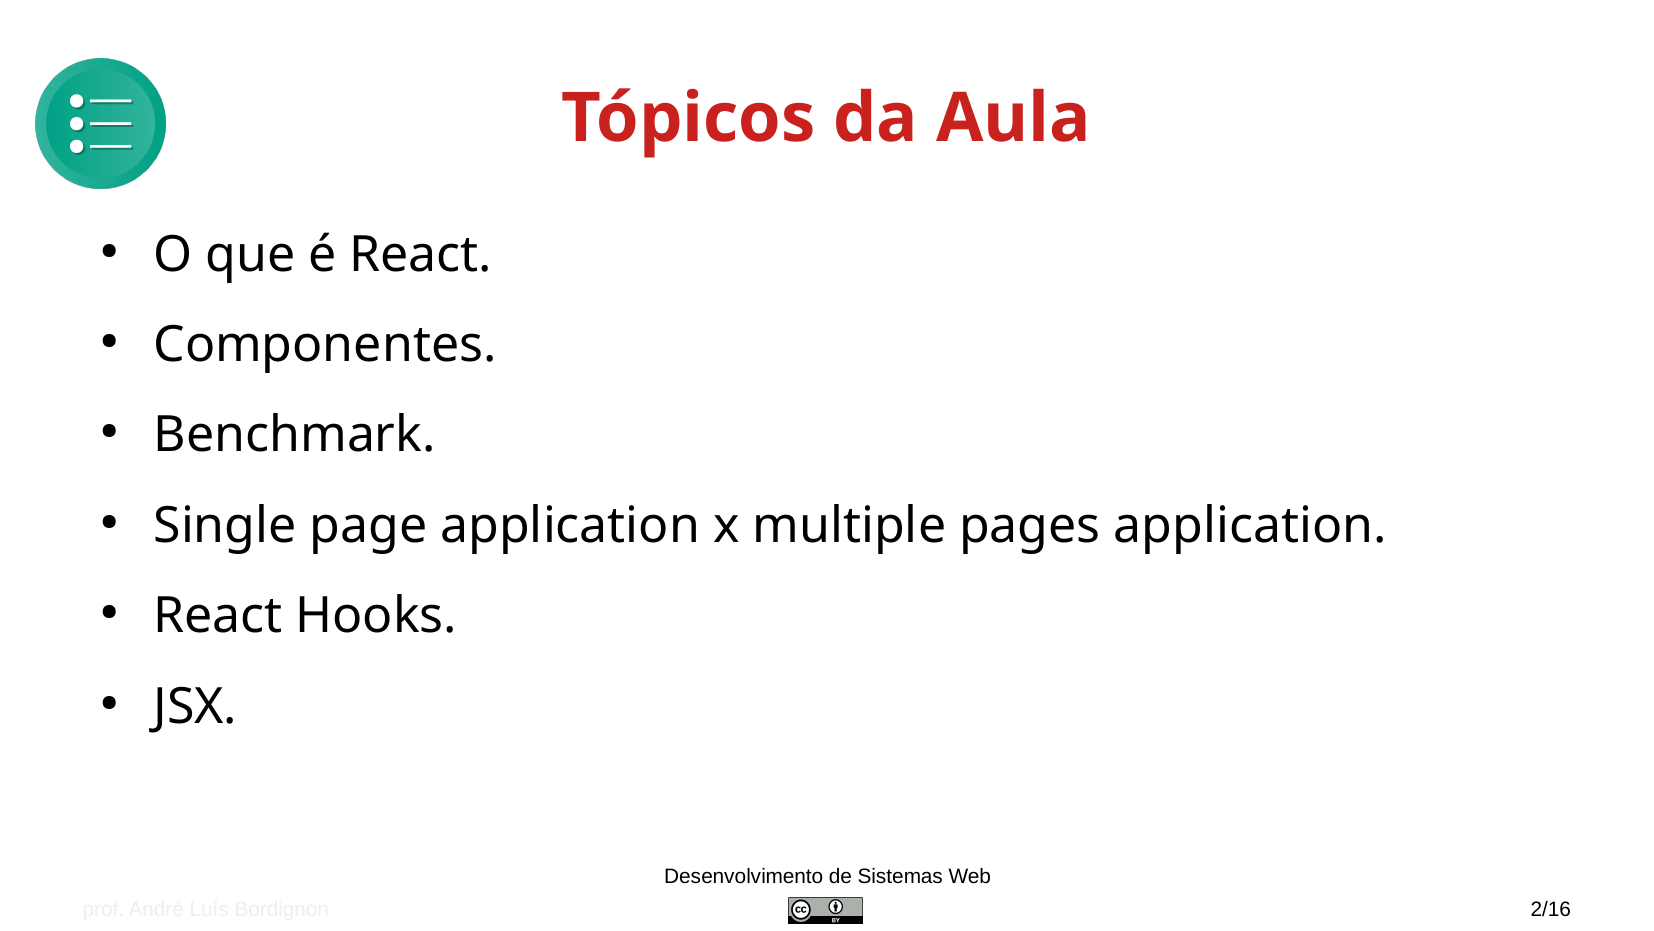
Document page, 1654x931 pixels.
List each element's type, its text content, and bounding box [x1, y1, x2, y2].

picture [35, 58, 166, 189]
picture [788, 897, 863, 924]
title Tópicos da Aula [82, 37, 1571, 193]
list O que é React. Componentes. Benchmark. Single page application x multiple pages application. React Hooks. JSX. [82, 217, 1571, 827]
